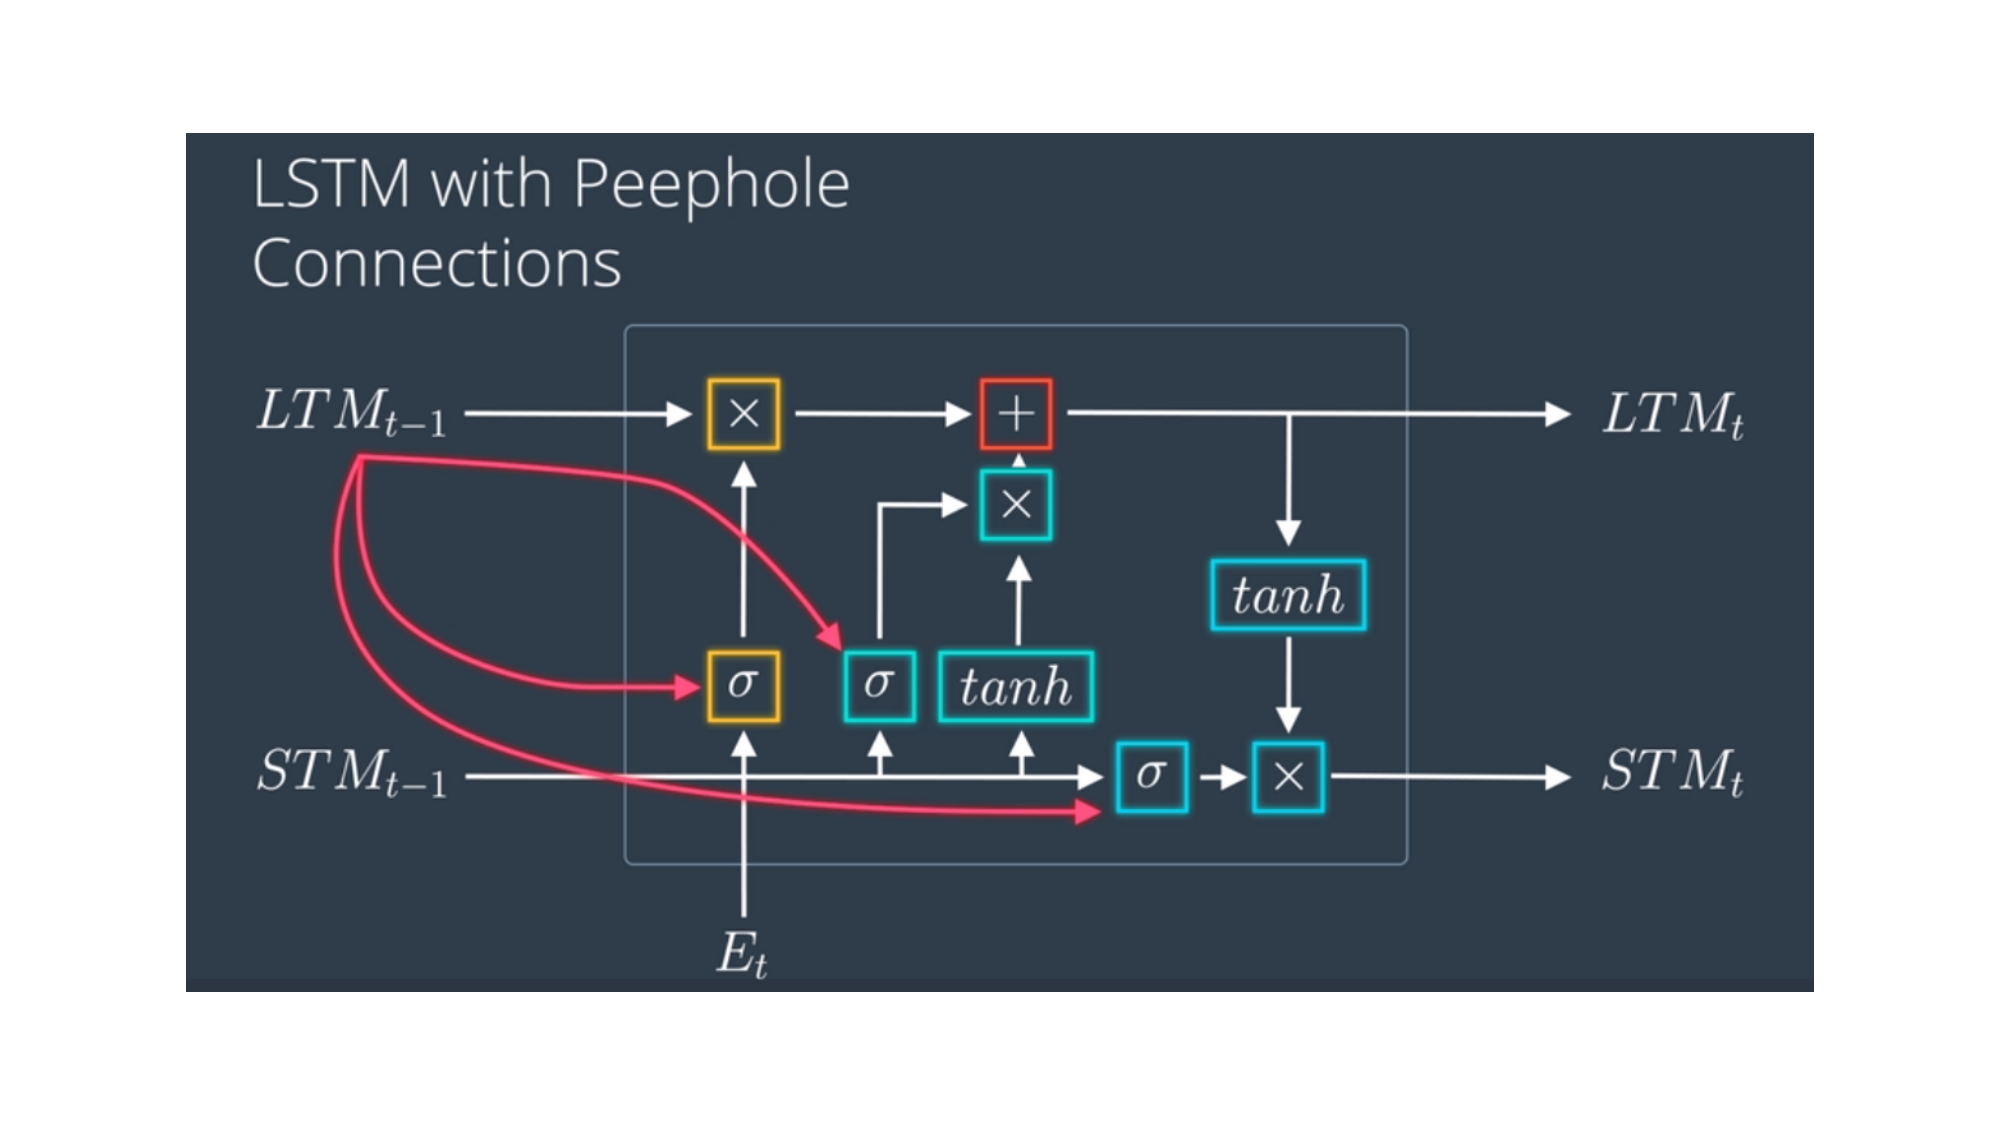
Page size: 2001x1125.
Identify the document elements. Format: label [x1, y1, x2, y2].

picture [186, 133, 1814, 992]
